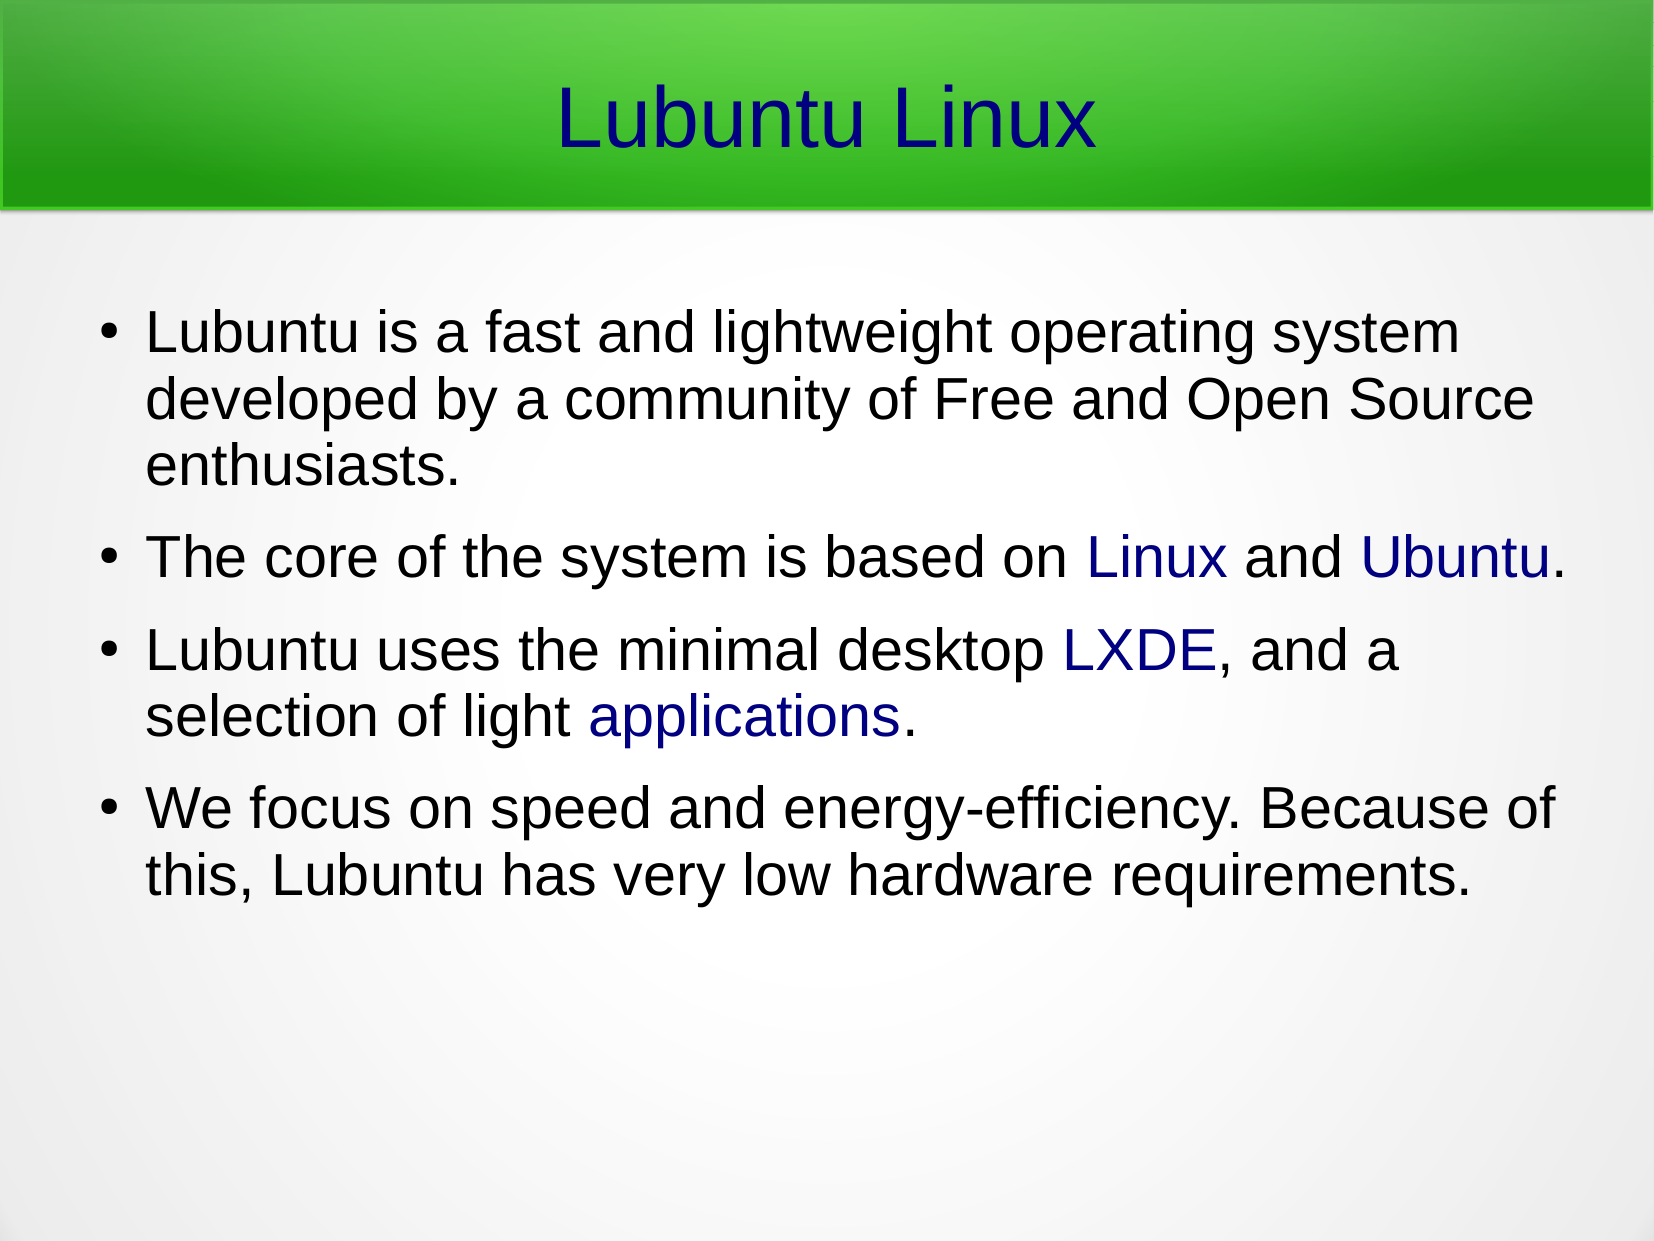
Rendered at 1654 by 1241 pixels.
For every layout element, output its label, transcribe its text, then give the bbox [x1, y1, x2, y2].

list Lubuntu is a fast and lightweight operating system developed by a community of Free and Open Source enthusiasts. The core of the system is based on Linux and Ubuntu. Lubuntu uses the minimal desktop LXDE, and a selection of light applications. We focus on speed and energy-efficiency. Because of this, Lubuntu has very low hardware requirements. [82, 299, 1571, 1019]
title Lubuntu Linux [82, 47, 1571, 189]
